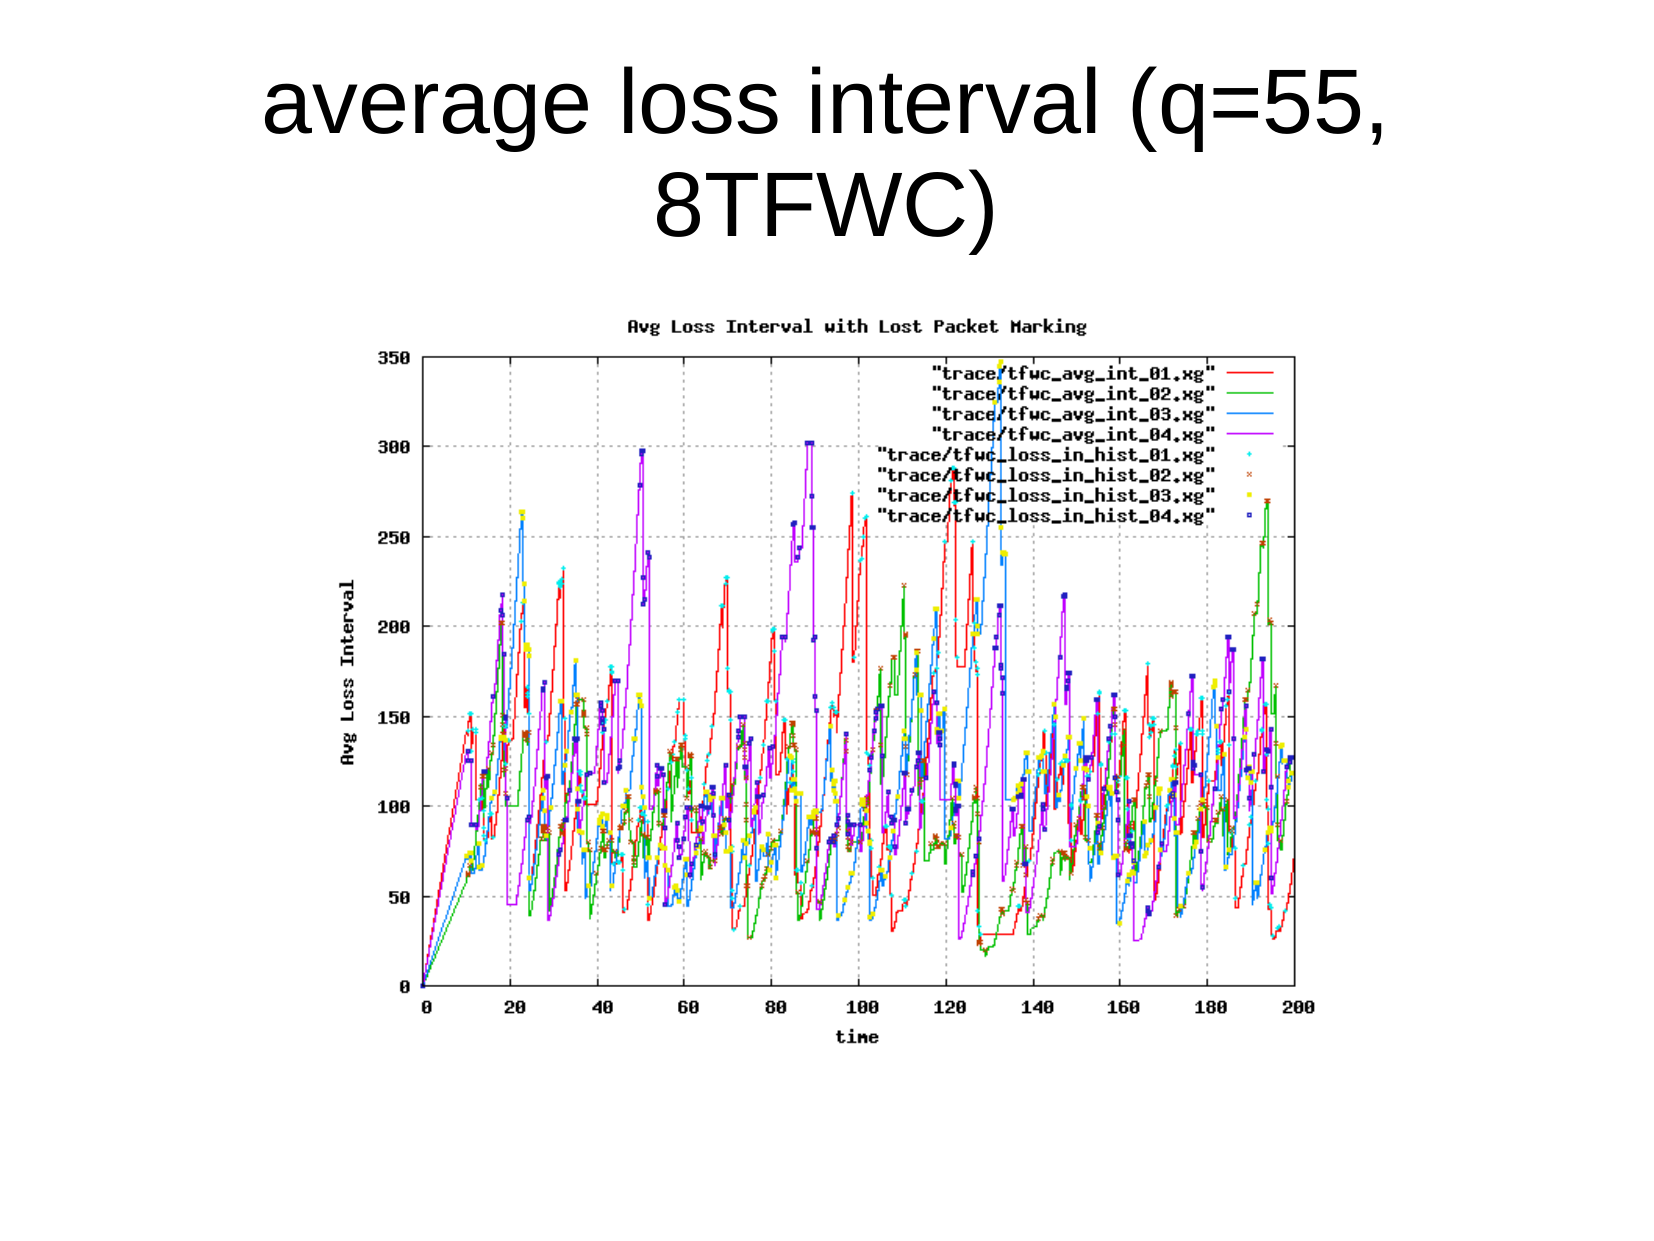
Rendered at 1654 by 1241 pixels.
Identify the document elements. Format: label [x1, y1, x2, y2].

picture [327, 297, 1327, 1048]
